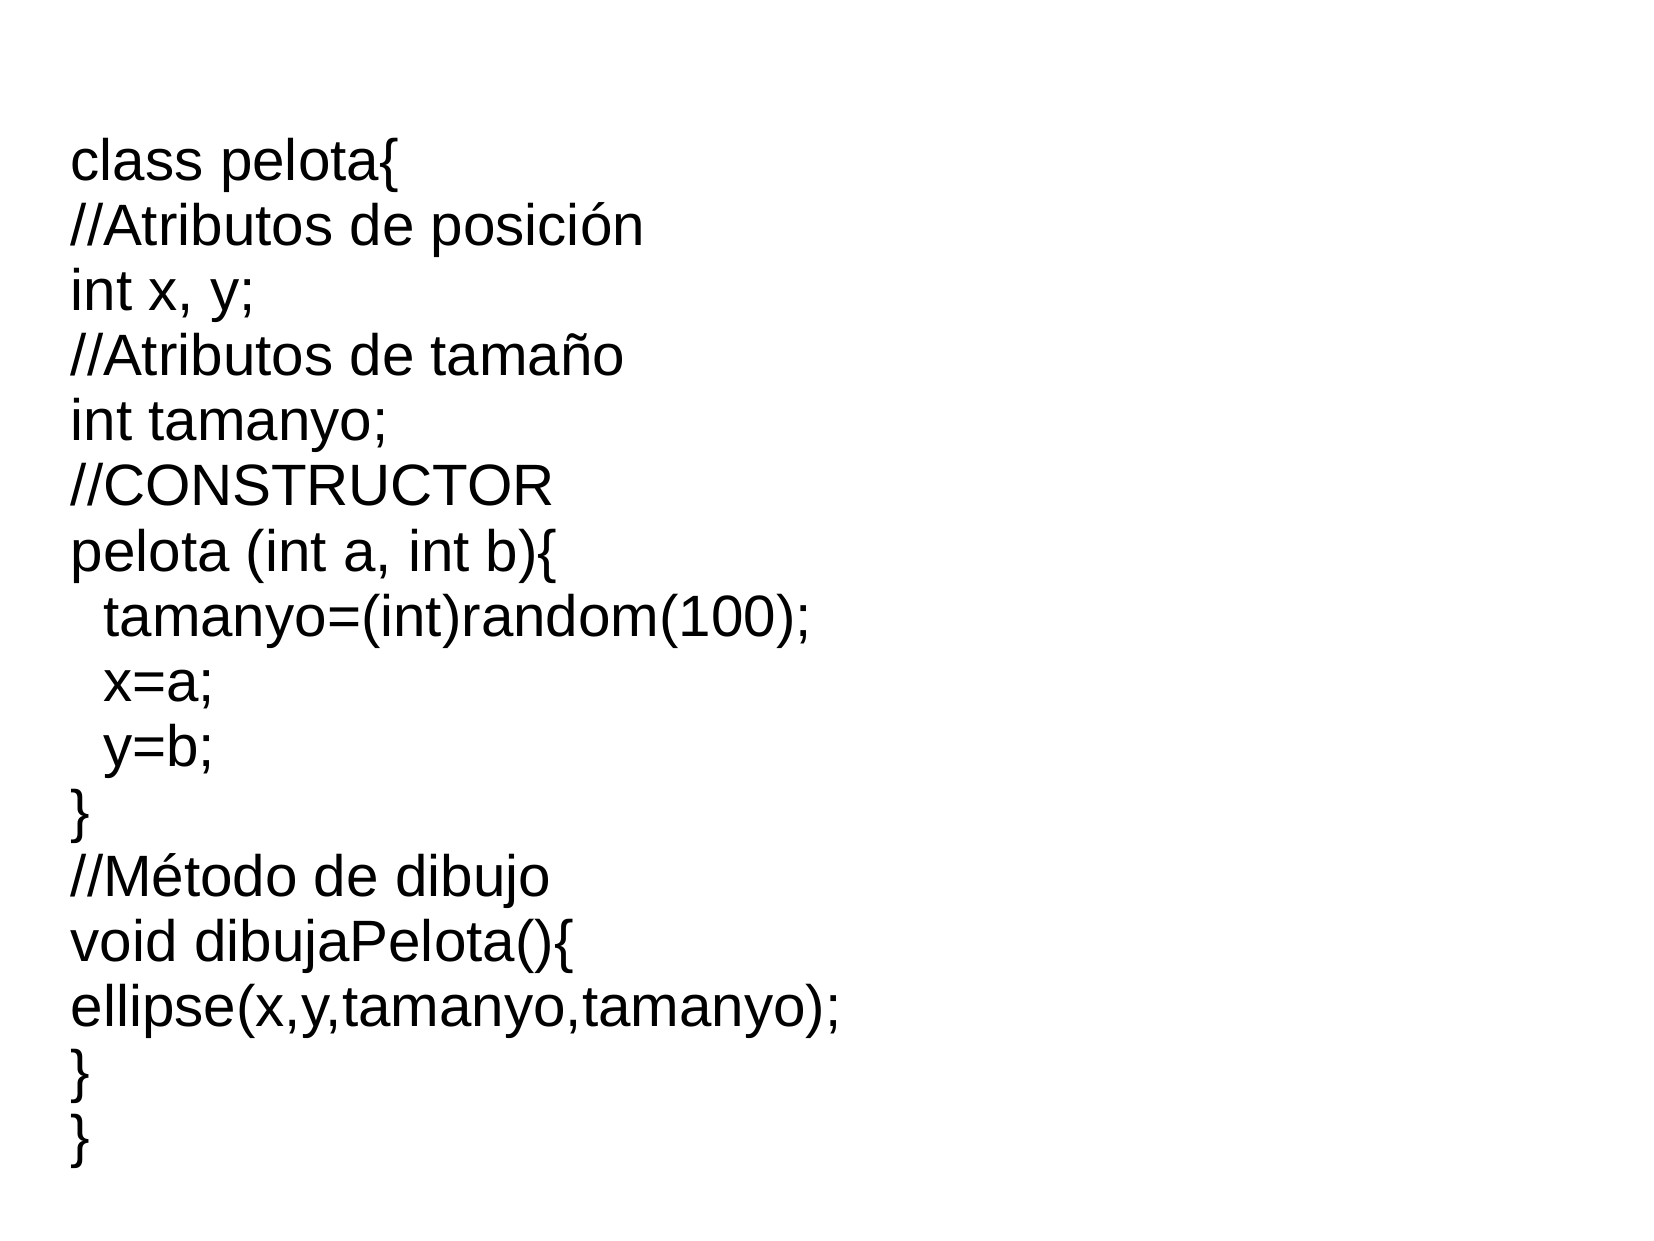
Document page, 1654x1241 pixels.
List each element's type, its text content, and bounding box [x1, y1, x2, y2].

subtitle class pelota{ //Atributos de posición int x, y; //Atributos de tamaño int tamanyo; //CONSTRUCTOR pelota (int a, int b){ tamanyo=(int)random(100); x=a; y=b; } //Método de dibujo void dibujaPelota(){ ellipse(x,y,tamanyo,tamanyo); } } [70, 129, 1560, 1167]
